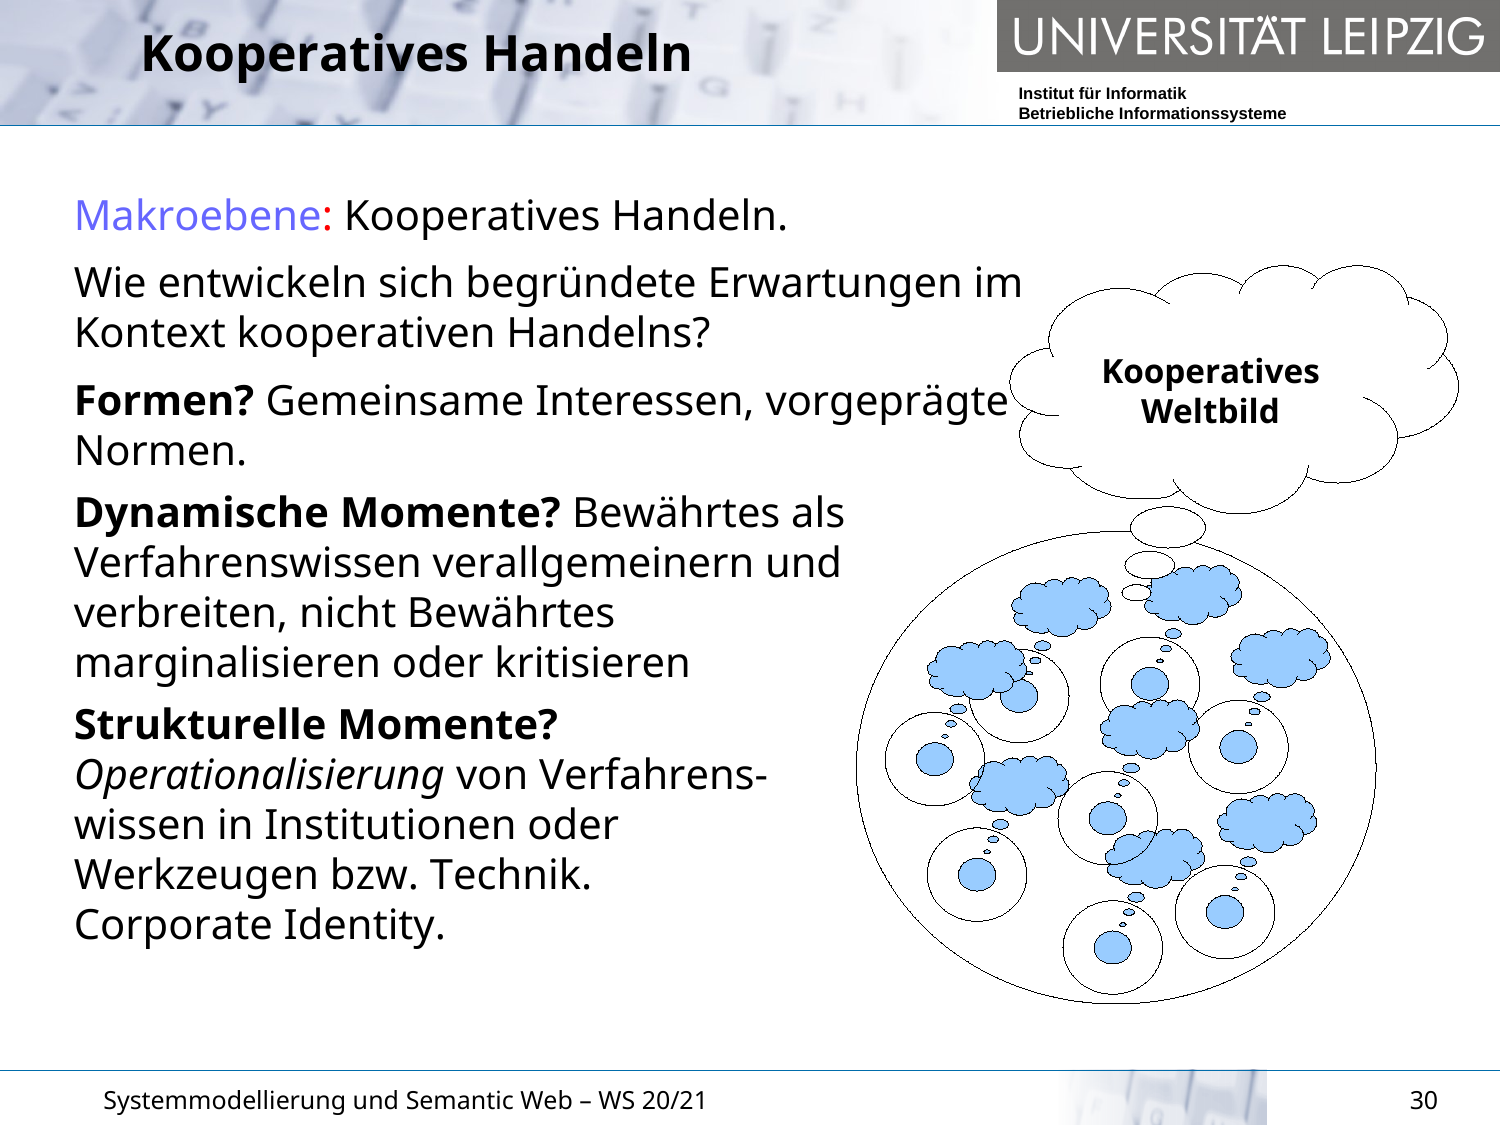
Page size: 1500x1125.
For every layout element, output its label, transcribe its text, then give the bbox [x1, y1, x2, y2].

text_box [927, 640, 1038, 713]
text_box [1230, 628, 1331, 688]
text_box [1240, 856, 1257, 867]
text_box [916, 742, 954, 776]
text_box [1105, 829, 1205, 889]
text_box [992, 819, 1009, 830]
text_box [1156, 658, 1164, 663]
text_box [945, 720, 957, 728]
text_box [1123, 908, 1135, 916]
text_box [1219, 730, 1258, 764]
text_box [1118, 779, 1130, 787]
text_box [1160, 645, 1172, 652]
text_box [1119, 922, 1127, 927]
text_box [1121, 551, 1242, 625]
text_box Kooperatives Weltbild [1086, 342, 1394, 438]
text_box [983, 849, 991, 854]
text_box [969, 756, 1070, 816]
text_box [1249, 708, 1261, 715]
text_box [1089, 801, 1127, 835]
text_box [958, 858, 996, 892]
text_box [1009, 265, 1459, 514]
text_box [1114, 793, 1122, 798]
text_box [1094, 930, 1132, 964]
text_box [987, 835, 999, 843]
text_box [1165, 628, 1182, 639]
text_box [1253, 691, 1271, 702]
text_box [1122, 763, 1140, 773]
text_box [1127, 892, 1145, 903]
text_box [1100, 667, 1200, 760]
text_box [1029, 657, 1041, 664]
text_box [1206, 895, 1244, 929]
picture [0, 0, 1500, 125]
text_box [1130, 506, 1206, 549]
text_box Makroebene: Kooperatives Handeln. Wie entwickeln sich begründete Erwartungen im Kontext kooperativen Handelns? Formen? Gemeinsame Interessen, vorgeprägte Normen. Dynamische Momente? Bewährtes als Verfahrenswissen verallgemeinern und verbreiten, nicht Bewährtes marginalisieren oder kritisieren Strukturelle Momente? Operationalisierung von Verfahrens- wissen in Institutionen oder Werkzeugen bzw. Technik. Corporate Identity. [59, 181, 1052, 956]
text_box [949, 703, 967, 714]
text_box [1235, 873, 1247, 880]
text_box Kooperatives Handeln [125, 13, 709, 90]
picture [1057, 1071, 1267, 1125]
text_box [1011, 577, 1112, 637]
text_box [1034, 640, 1051, 651]
text_box [941, 734, 949, 739]
text_box [1217, 793, 1317, 853]
